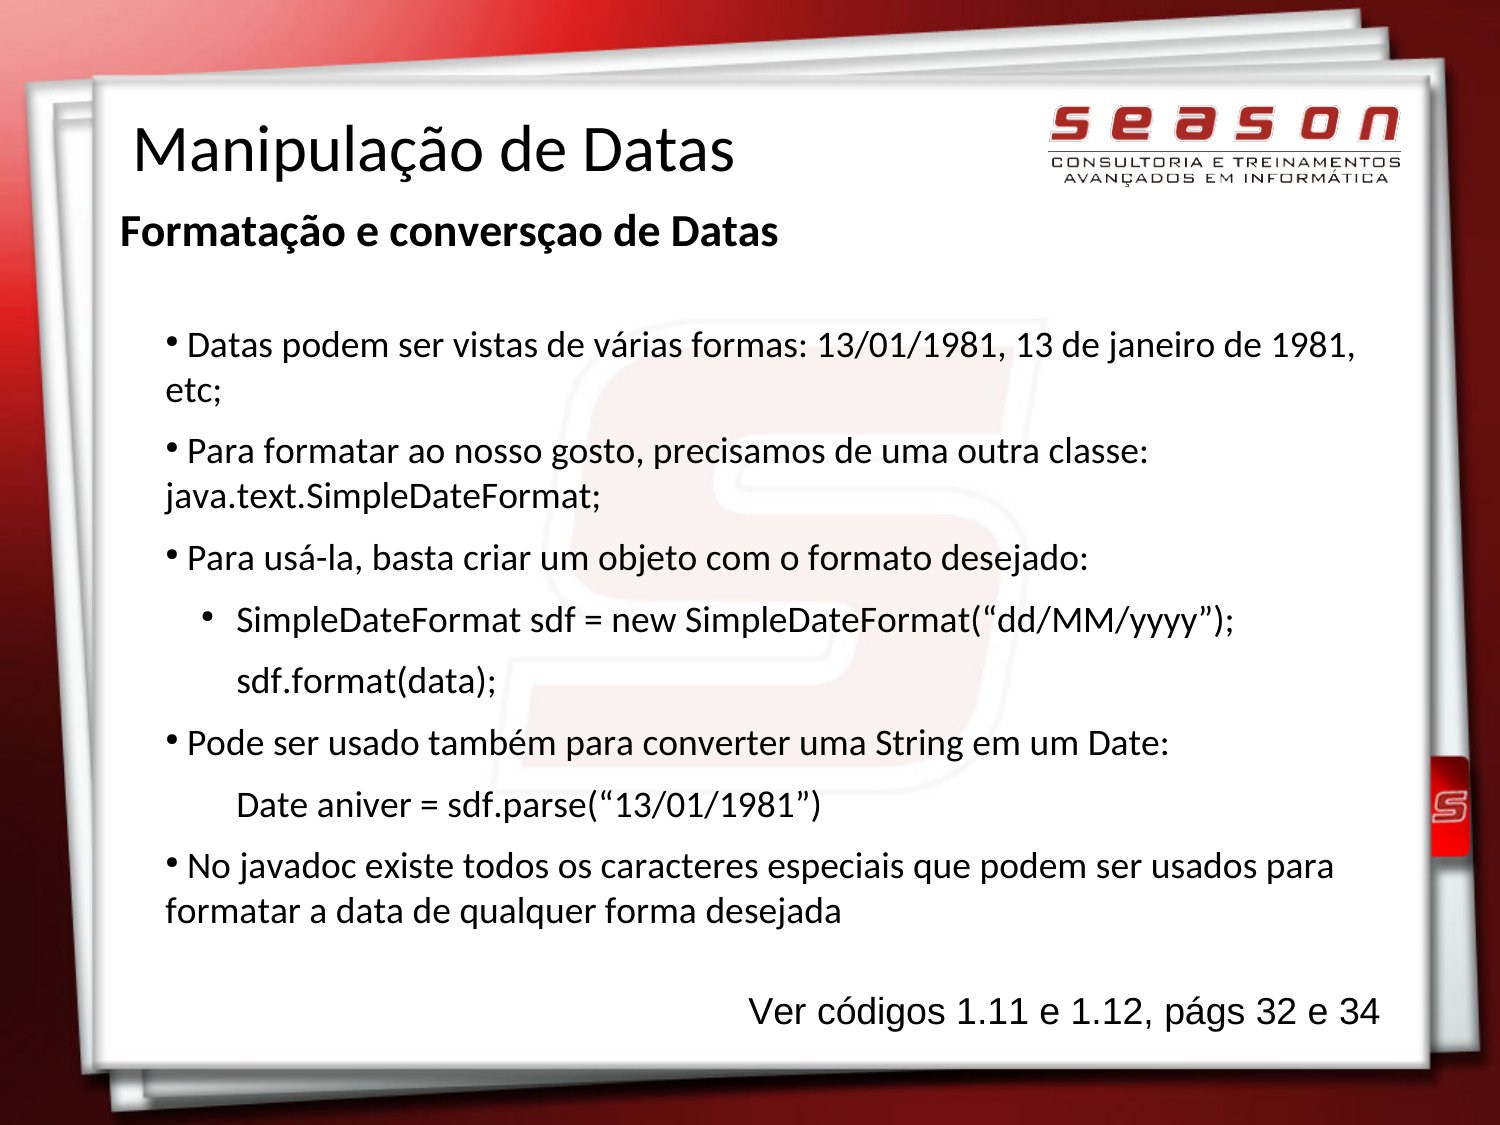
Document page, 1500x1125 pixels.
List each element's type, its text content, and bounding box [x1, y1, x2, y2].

text_box Ver códigos 1.11 e 1.12, págs 32 e 34 [708, 979, 1396, 1040]
text_box Datas podem ser vistas de várias formas: 13/01/1981, 13 de janeiro de 1981, etc; Para formatar ao nosso gosto, precisamos de uma outra classe: java.text.SimpleDateFormat; Para usá-la, basta criar um objeto com o formato desejado: SimpleDateFormat sdf = new SimpleDateFormat(“dd/MM/yyyy”); sdf.format(data); Pode ser usado também para converter uma String em um Date: Date aniver = sdf.parse(“13/01/1981”) No javadoc existe todos os caracteres especiais que podem ser usados para formatar a data de qualquer forma desejada [165, 274, 1359, 977]
text_box Formatação e conversçao de Datas [119, 200, 1240, 256]
title Manipulação de Datas [118, 33, 1394, 257]
picture [0, 0, 1500, 1125]
